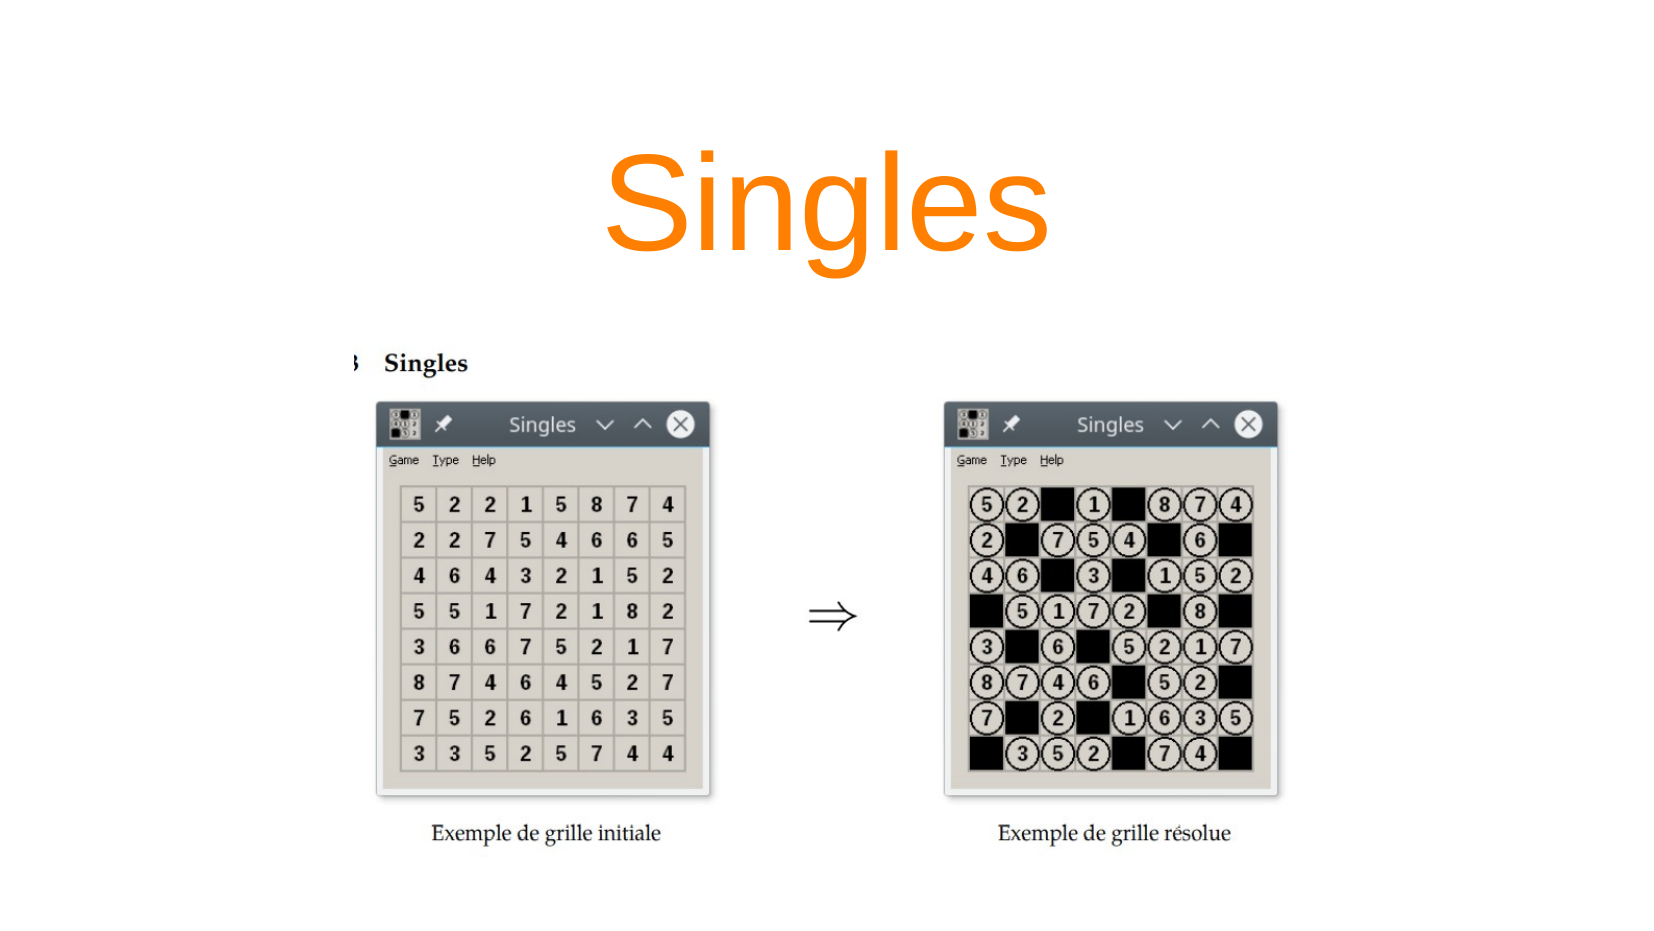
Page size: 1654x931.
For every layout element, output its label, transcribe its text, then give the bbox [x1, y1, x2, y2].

title Singles [82, 125, 1571, 281]
picture [354, 344, 1320, 857]
